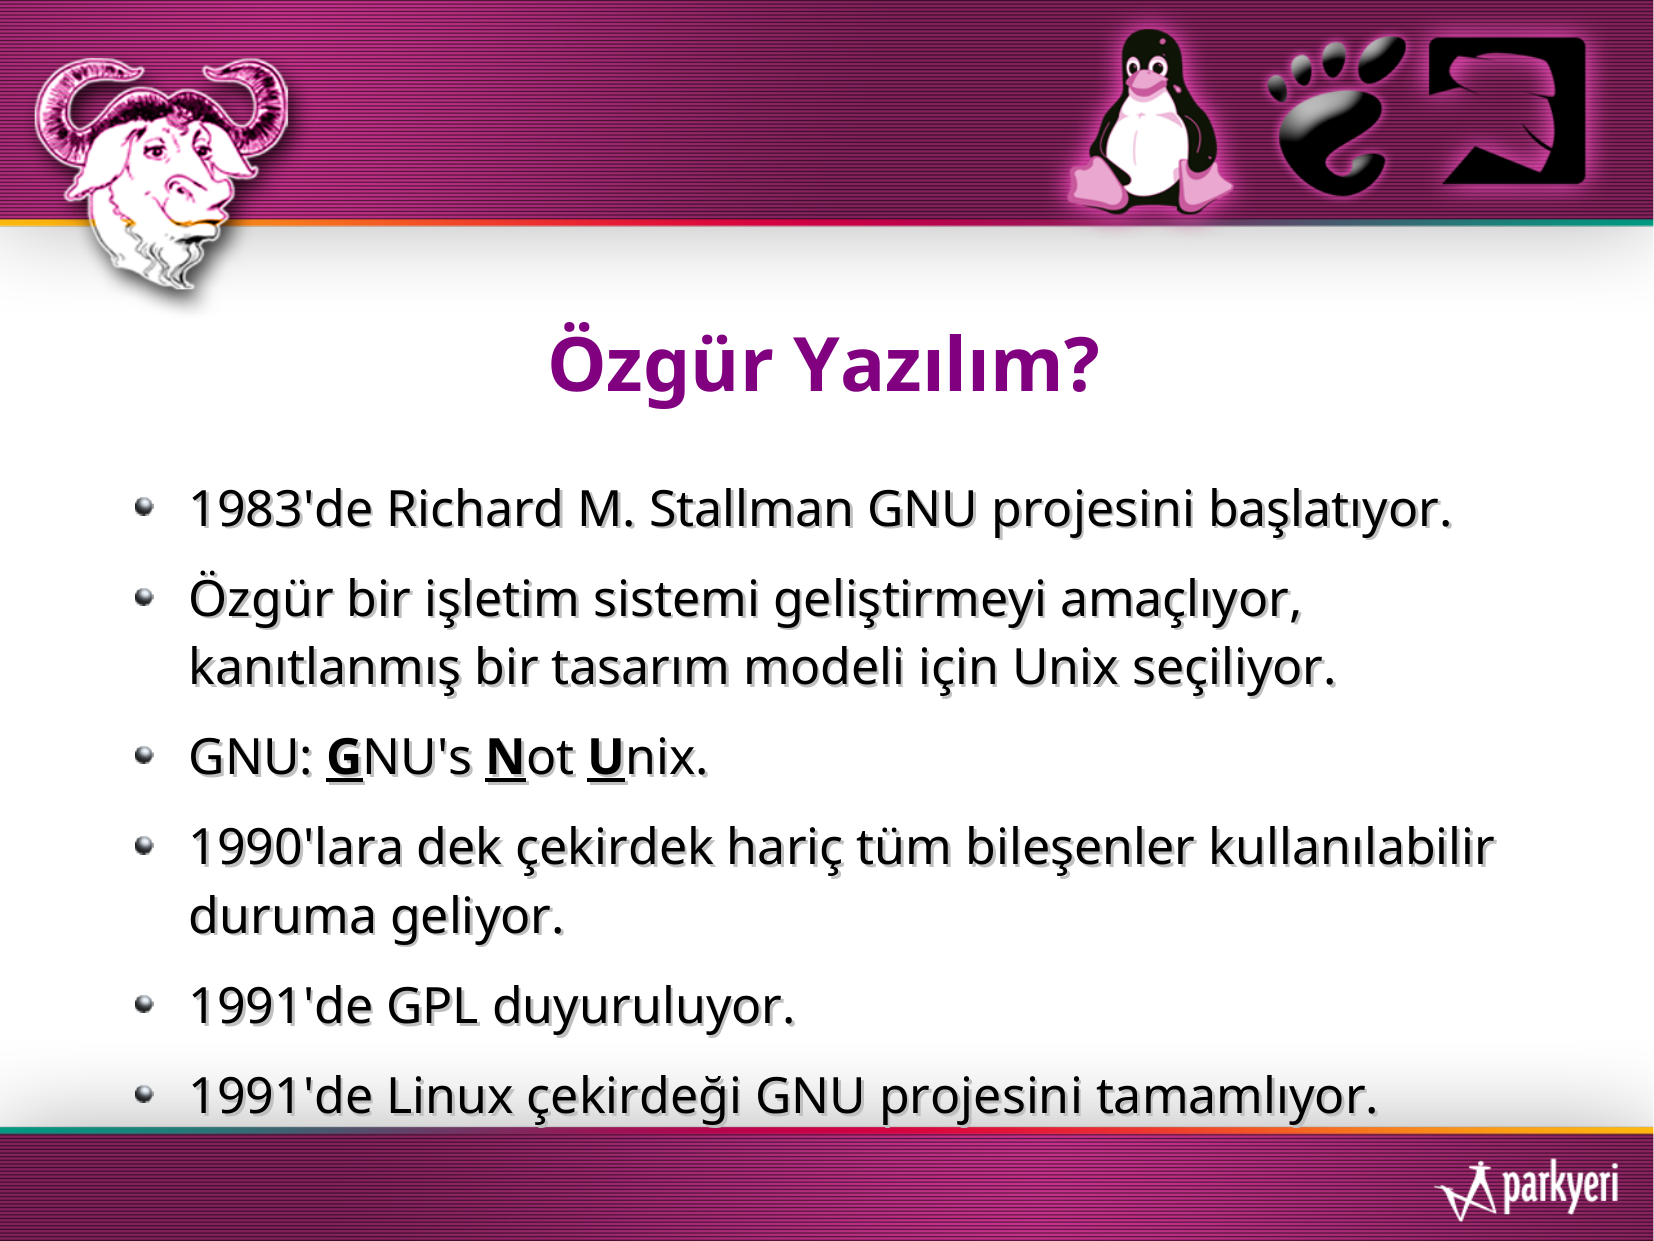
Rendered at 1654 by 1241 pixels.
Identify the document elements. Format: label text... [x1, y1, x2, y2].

title Özgür Yazılım? [118, 295, 1531, 429]
picture [0, 0, 1654, 1241]
list 1983'de Richard M. Stallman GNU projesini başlatıyor. Özgür bir işletim sistemi geliştirmeyi amaçlıyor, kanıtlanmış bir tasarım modeli için Unix seçiliyor. GNU: GNU's Not Unix. 1990'lara dek çekirdek hariç tüm bileşenler kullanılabilir duruma geliyor. 1991'de GPL duyuruluyor. 1991'de Linux çekirdeği GNU projesini tamamlıyor. [118, 472, 1531, 1103]
